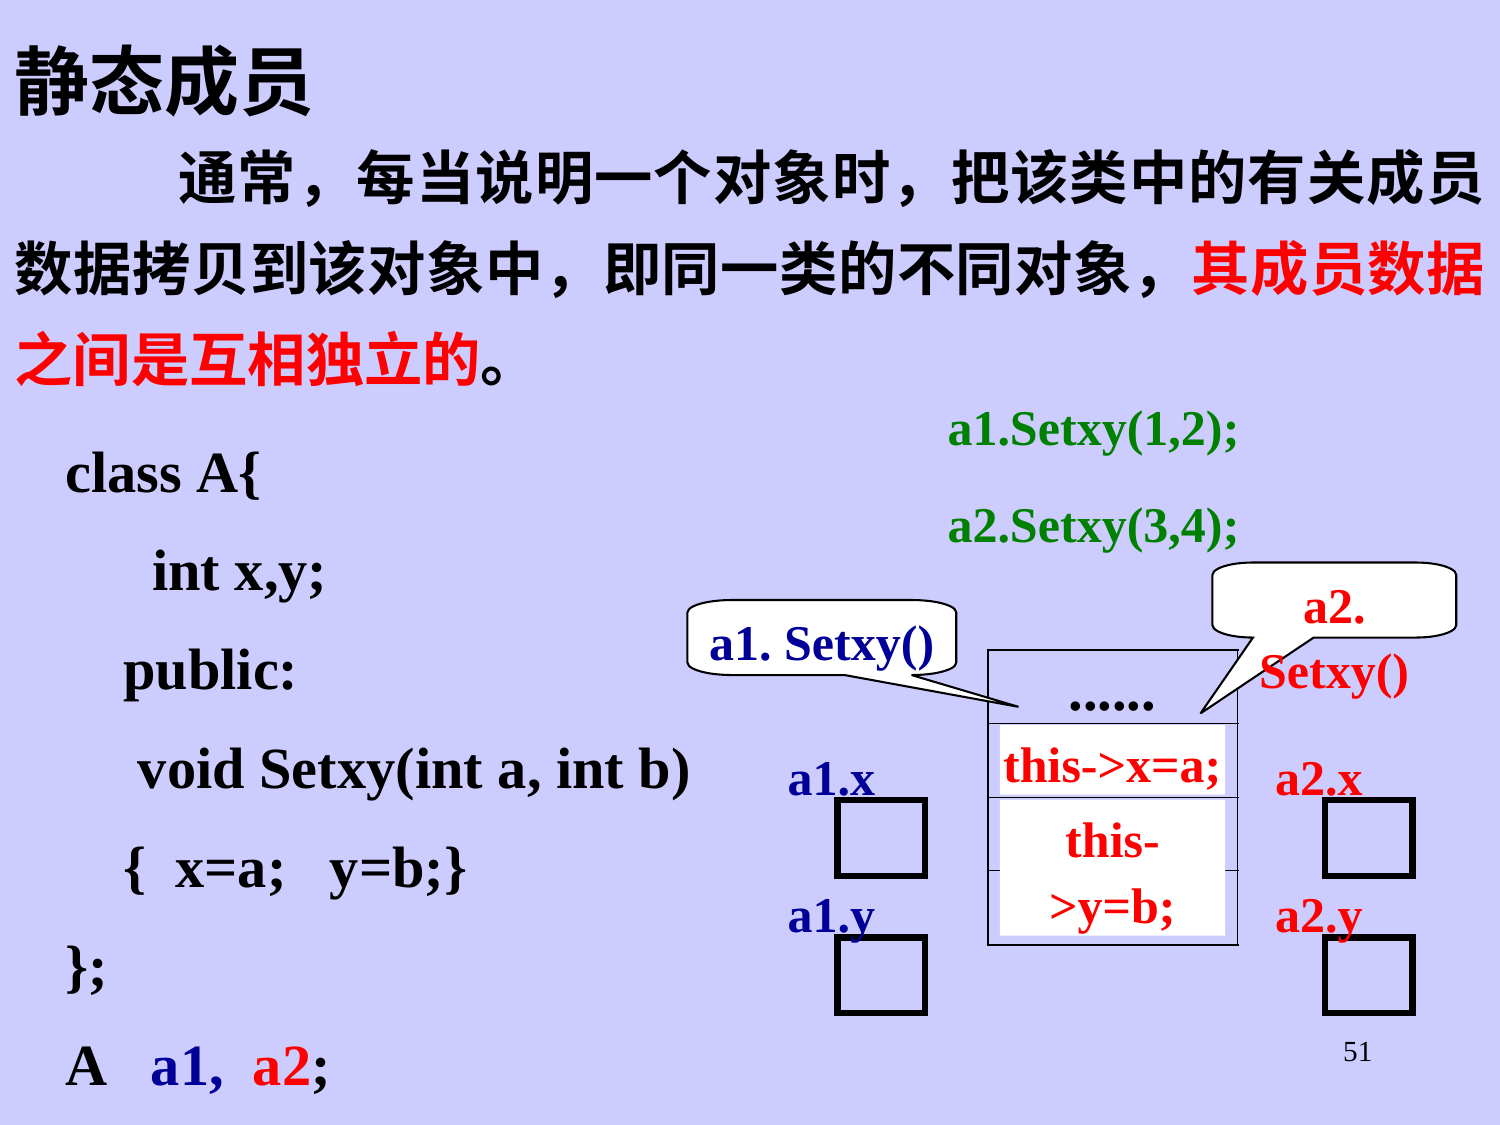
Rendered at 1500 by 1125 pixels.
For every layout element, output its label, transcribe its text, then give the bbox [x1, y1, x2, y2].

table_cell ...... [989, 871, 1237, 944]
table_header ...... [989, 651, 1237, 723]
table_cell y=b ; [989, 798, 1237, 870]
text_box 静态成员 [0, 0, 488, 133]
text_box class A{ int x,y; public: void Setxy(int a, int b) { x=a; y=b;} }; A a1, a2; [62, 425, 713, 1099]
text_box a1.x [774, 737, 888, 808]
text_box this->x=a; [999, 725, 1226, 795]
text_box this->y=b; [999, 799, 1226, 936]
text_box a1. Setxy() [687, 600, 1019, 707]
text_box a1.y [774, 875, 888, 945]
table_cell x=a ; [989, 724, 1237, 797]
text_box a2. Setxy() [1200, 562, 1457, 714]
text_box a2.y [1262, 875, 1375, 945]
text_box <编号> [1074, 1025, 1388, 1101]
text_box a2.x [1262, 737, 1375, 808]
text_box 通常，每当说明一个对象时，把该类中的有关成员数据拷贝到该对象中，即同一类的不同对象，其成员数据之间是互相独立的。 [0, 112, 1500, 401]
text_box a1.Setxy(1,2); a2.Setxy(3,4); [812, 387, 1375, 555]
